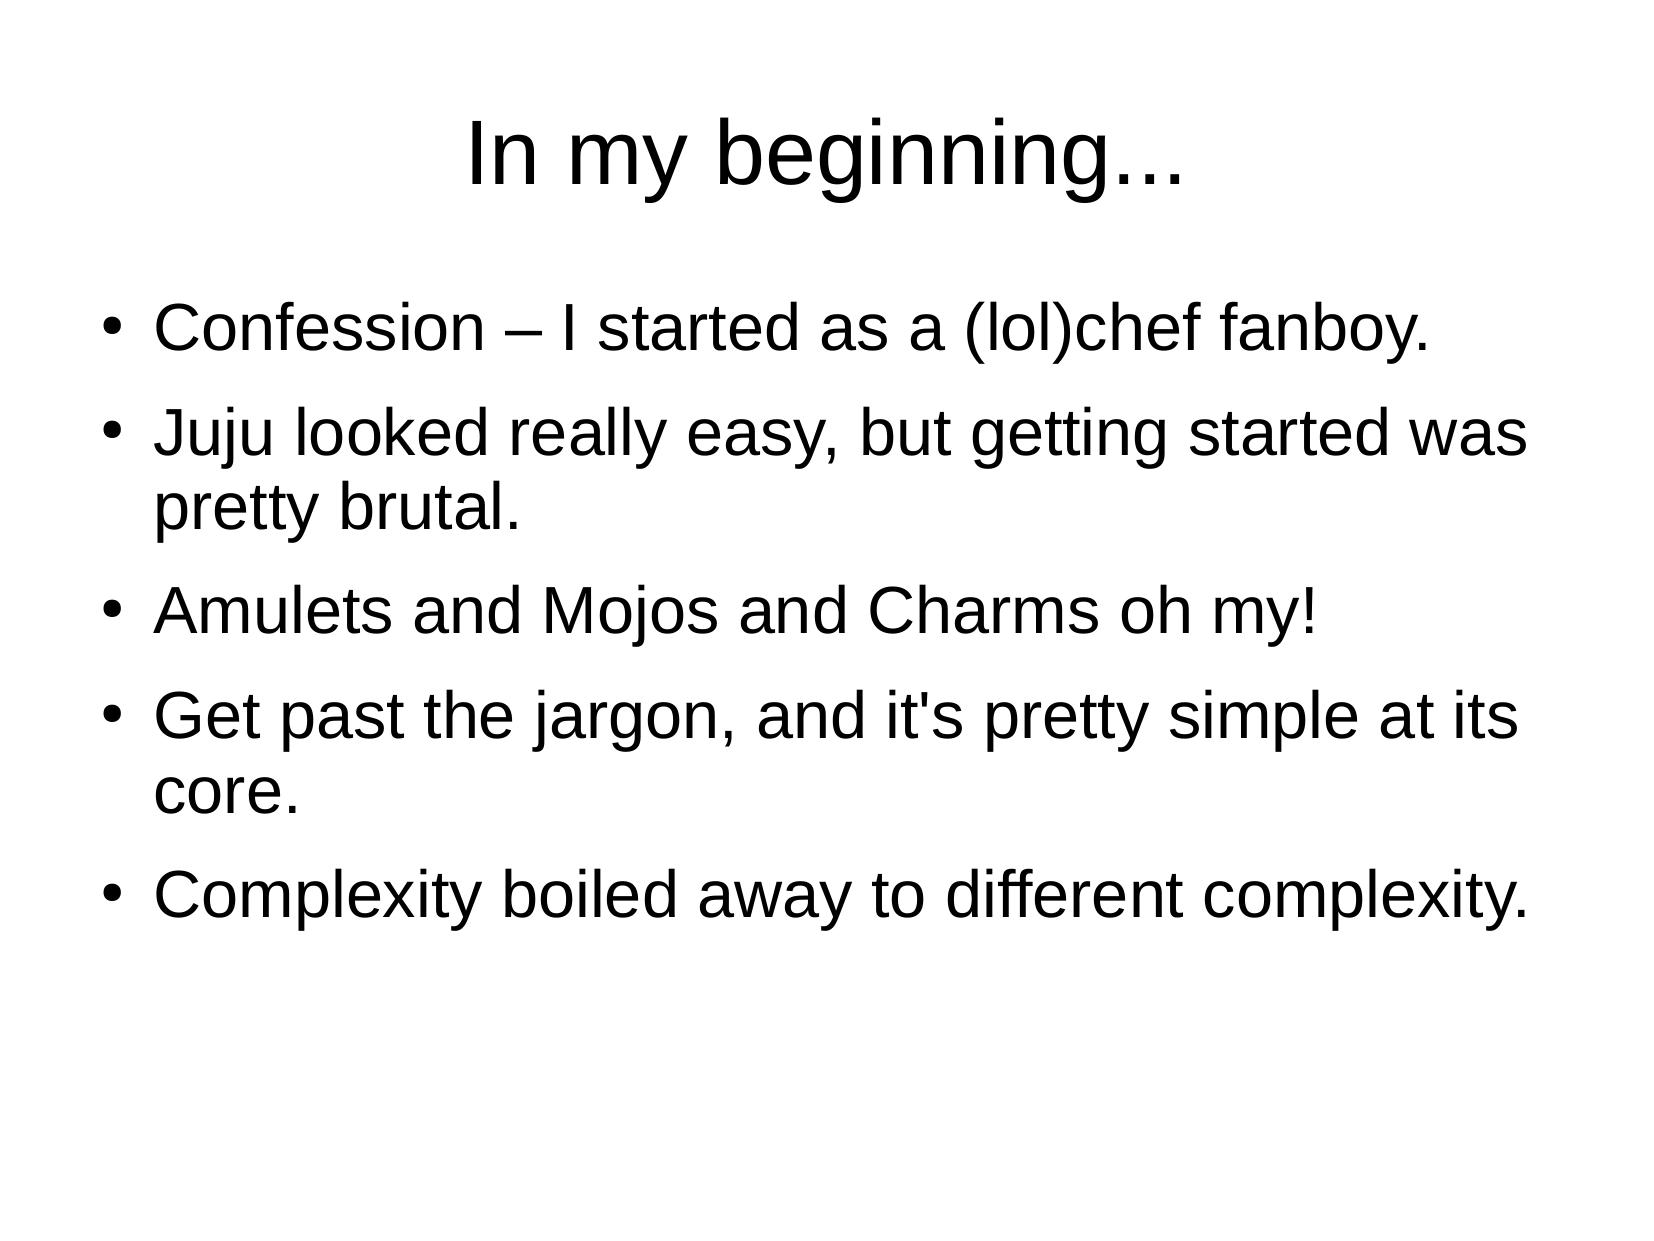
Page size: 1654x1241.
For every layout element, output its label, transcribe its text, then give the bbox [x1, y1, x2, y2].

list Confession – I started as a (lol)chef fanboy. Juju looked really easy, but getting started was pretty brutal. Amulets and Mojos and Charms oh my! Get past the jargon, and it's pretty simple at its core. Complexity boiled away to different complexity. [82, 290, 1571, 1010]
title In my beginning... [82, 49, 1571, 257]
